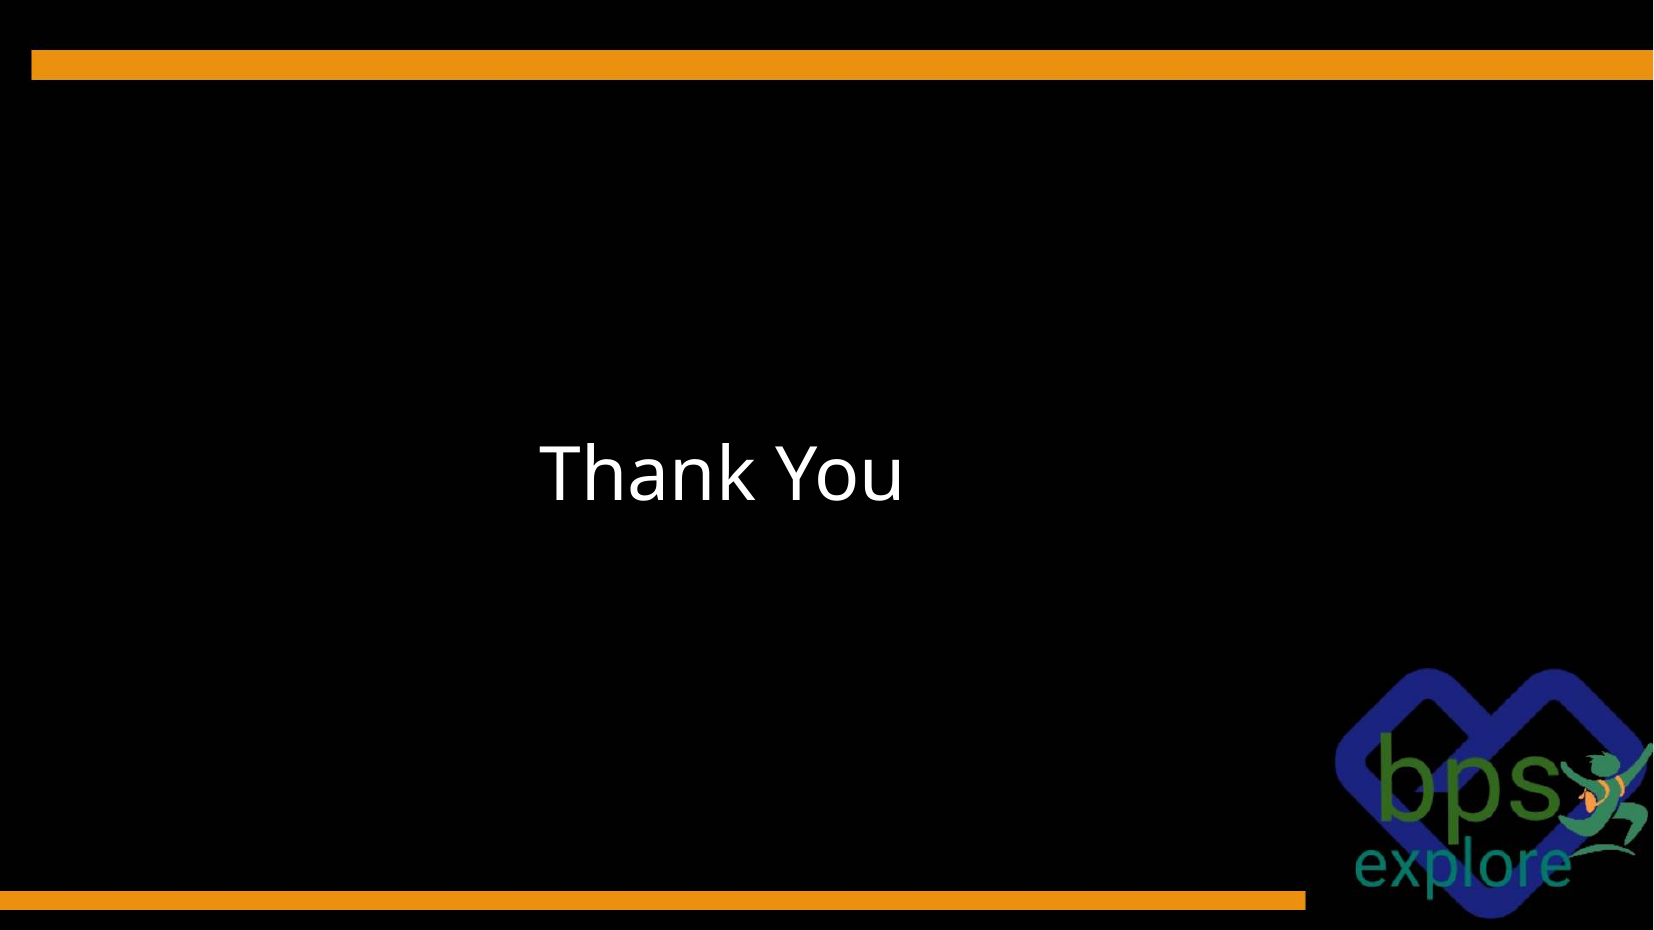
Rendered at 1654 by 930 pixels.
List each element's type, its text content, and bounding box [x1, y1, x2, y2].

picture [0, 0, 1654, 930]
text_box Thank You [525, 412, 1276, 713]
